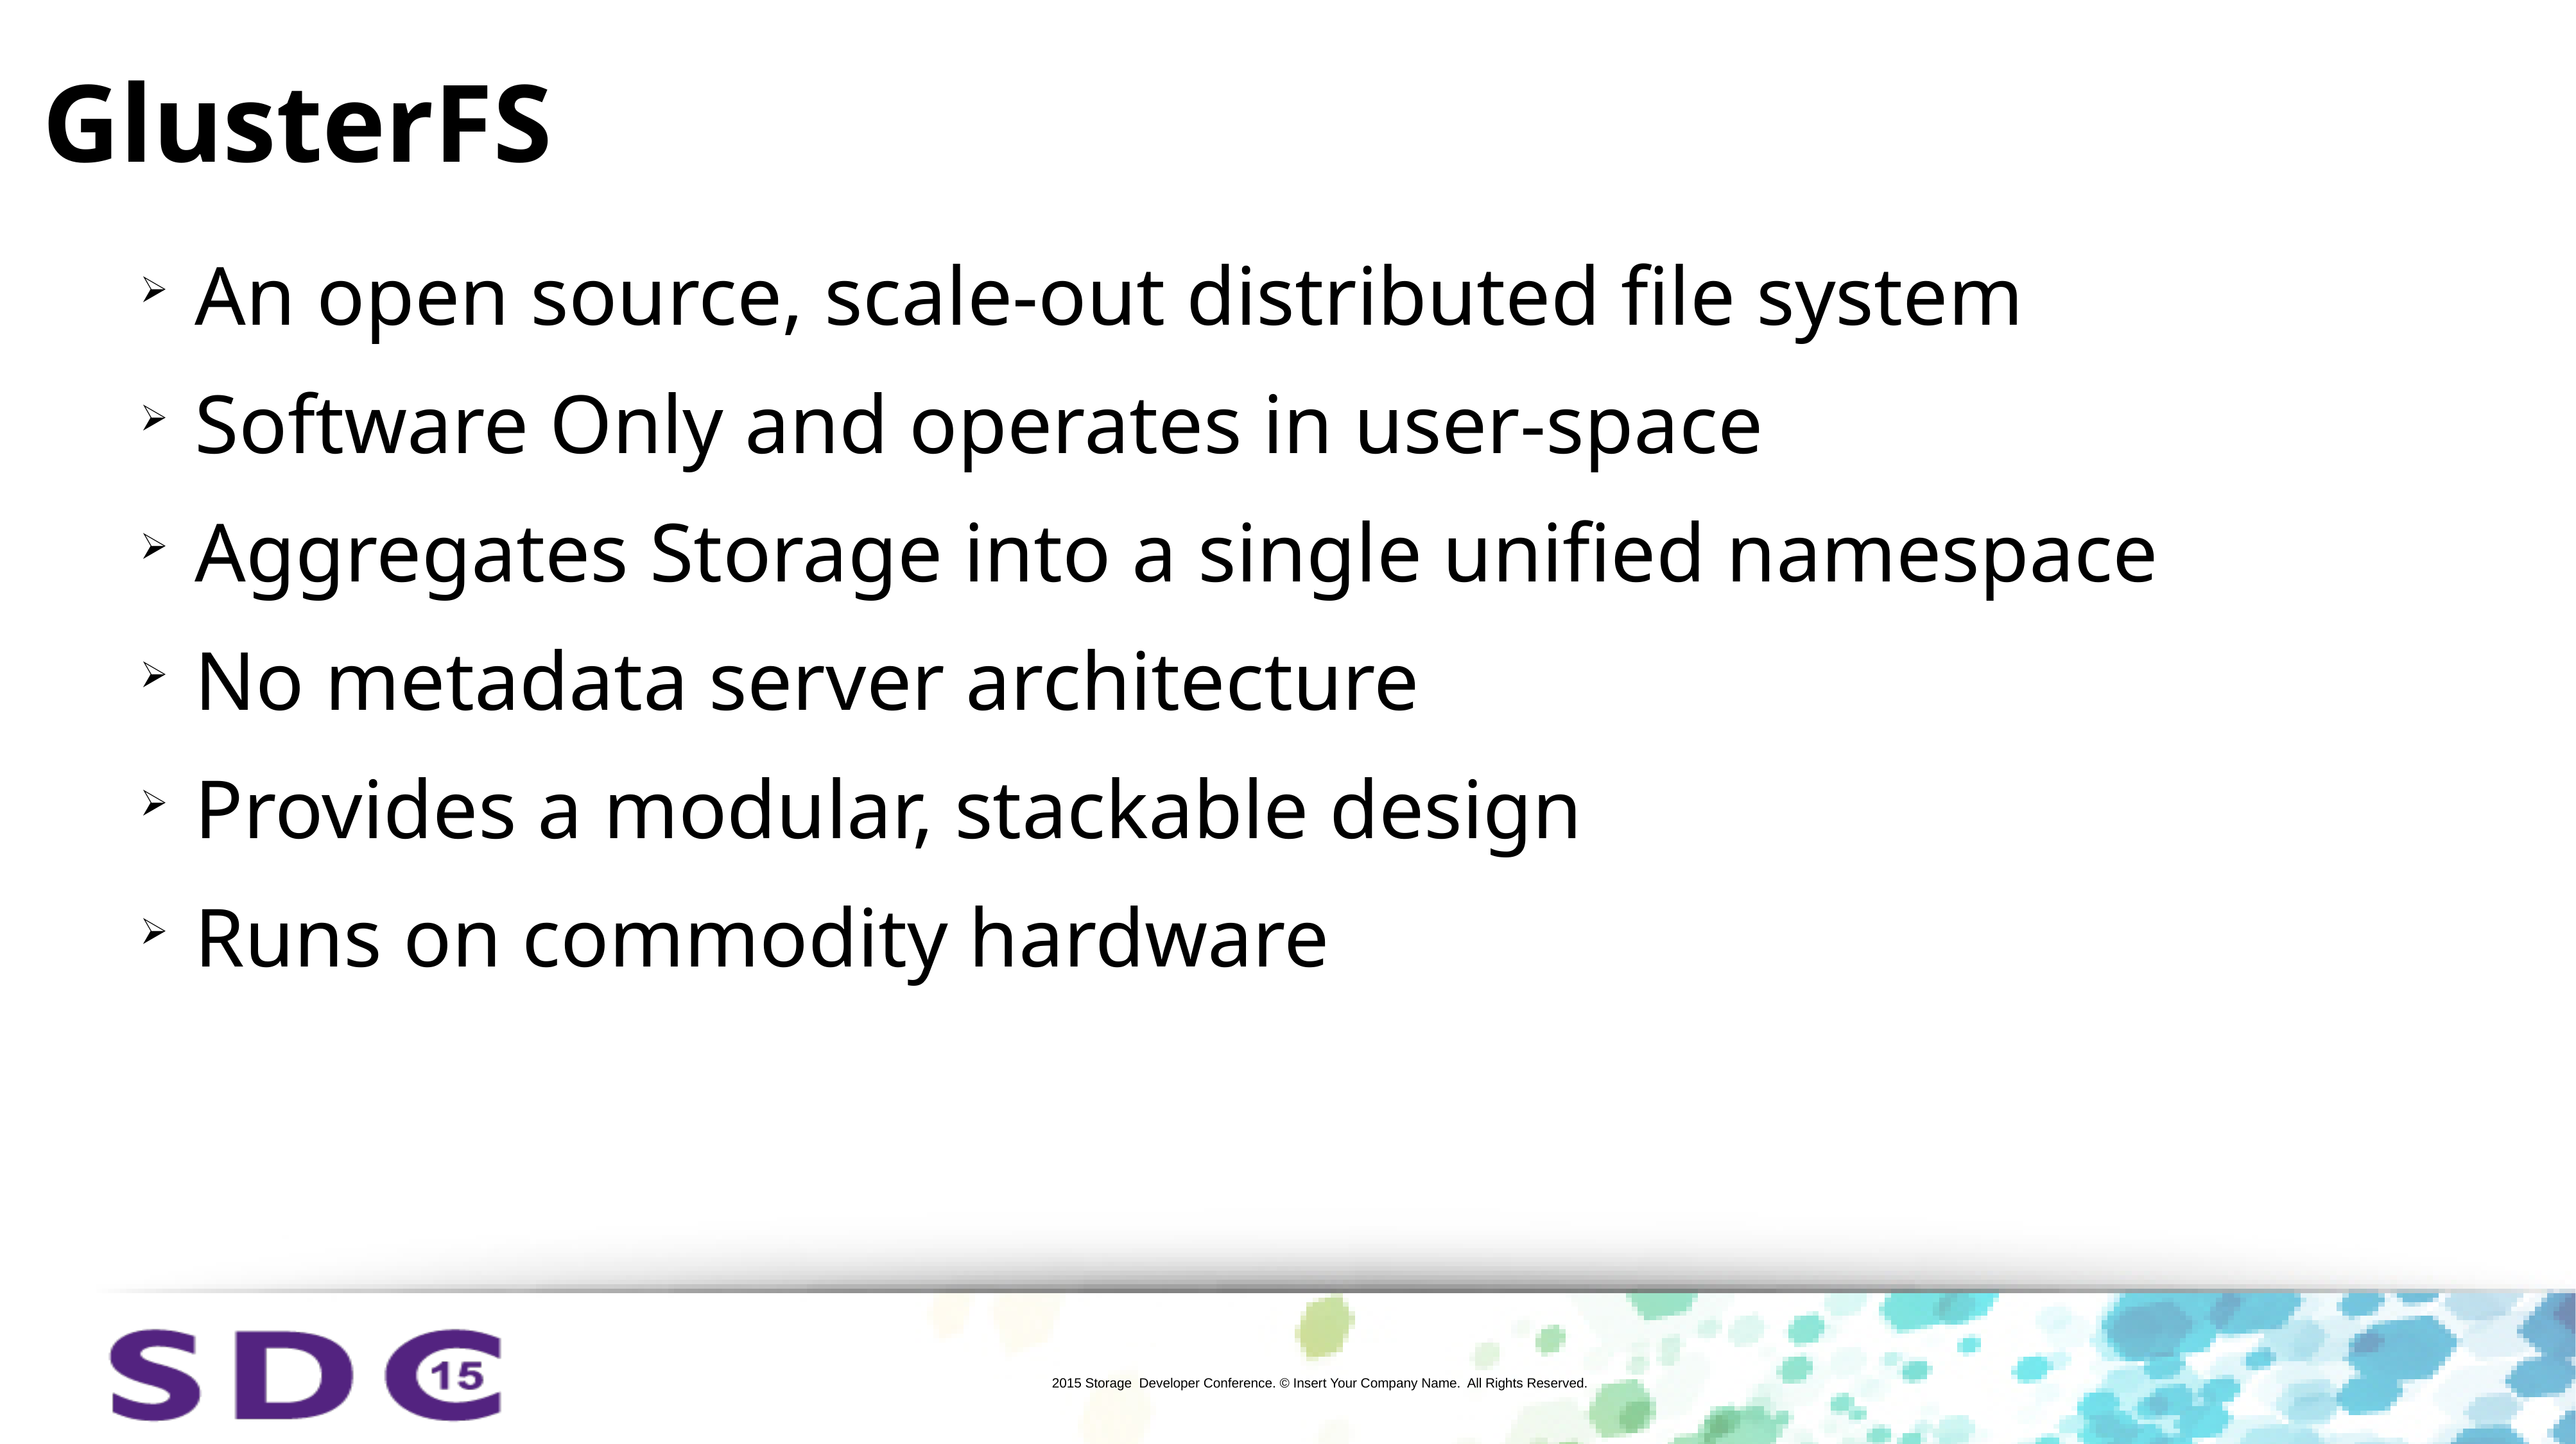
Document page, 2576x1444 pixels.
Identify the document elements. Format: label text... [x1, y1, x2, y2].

title GlusterFS [42, 0, 2361, 241]
picture [0, 994, 2576, 1444]
list An open source, scale-out distributed file system Software Only and operates in user-space Aggregates Storage into a single unified namespace No metadata server architecture Provides a modular, stackable design Runs on commodity hardware [128, 239, 2447, 1077]
